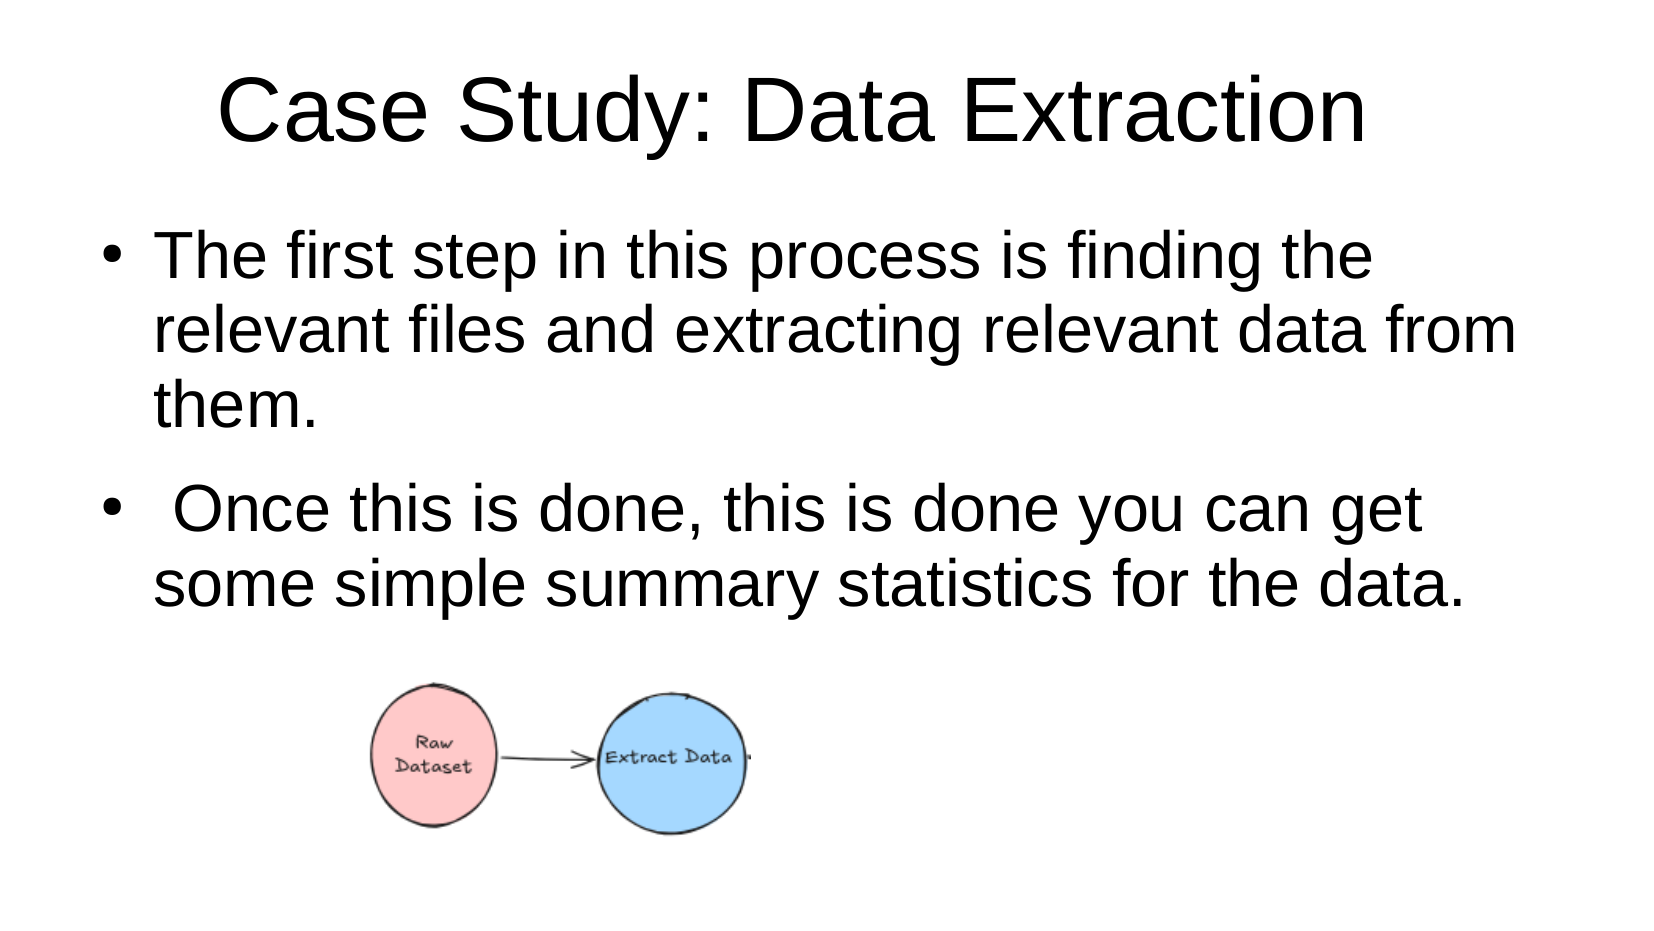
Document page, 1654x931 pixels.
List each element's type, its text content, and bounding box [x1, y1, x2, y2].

list The first step in this process is finding the relevant files and extracting relevant data from them. Once this is done, this is done you can get some simple summary statistics for the data. [82, 217, 1571, 638]
picture [350, 637, 751, 918]
title Case Study: Data Extraction [49, 32, 1538, 188]
